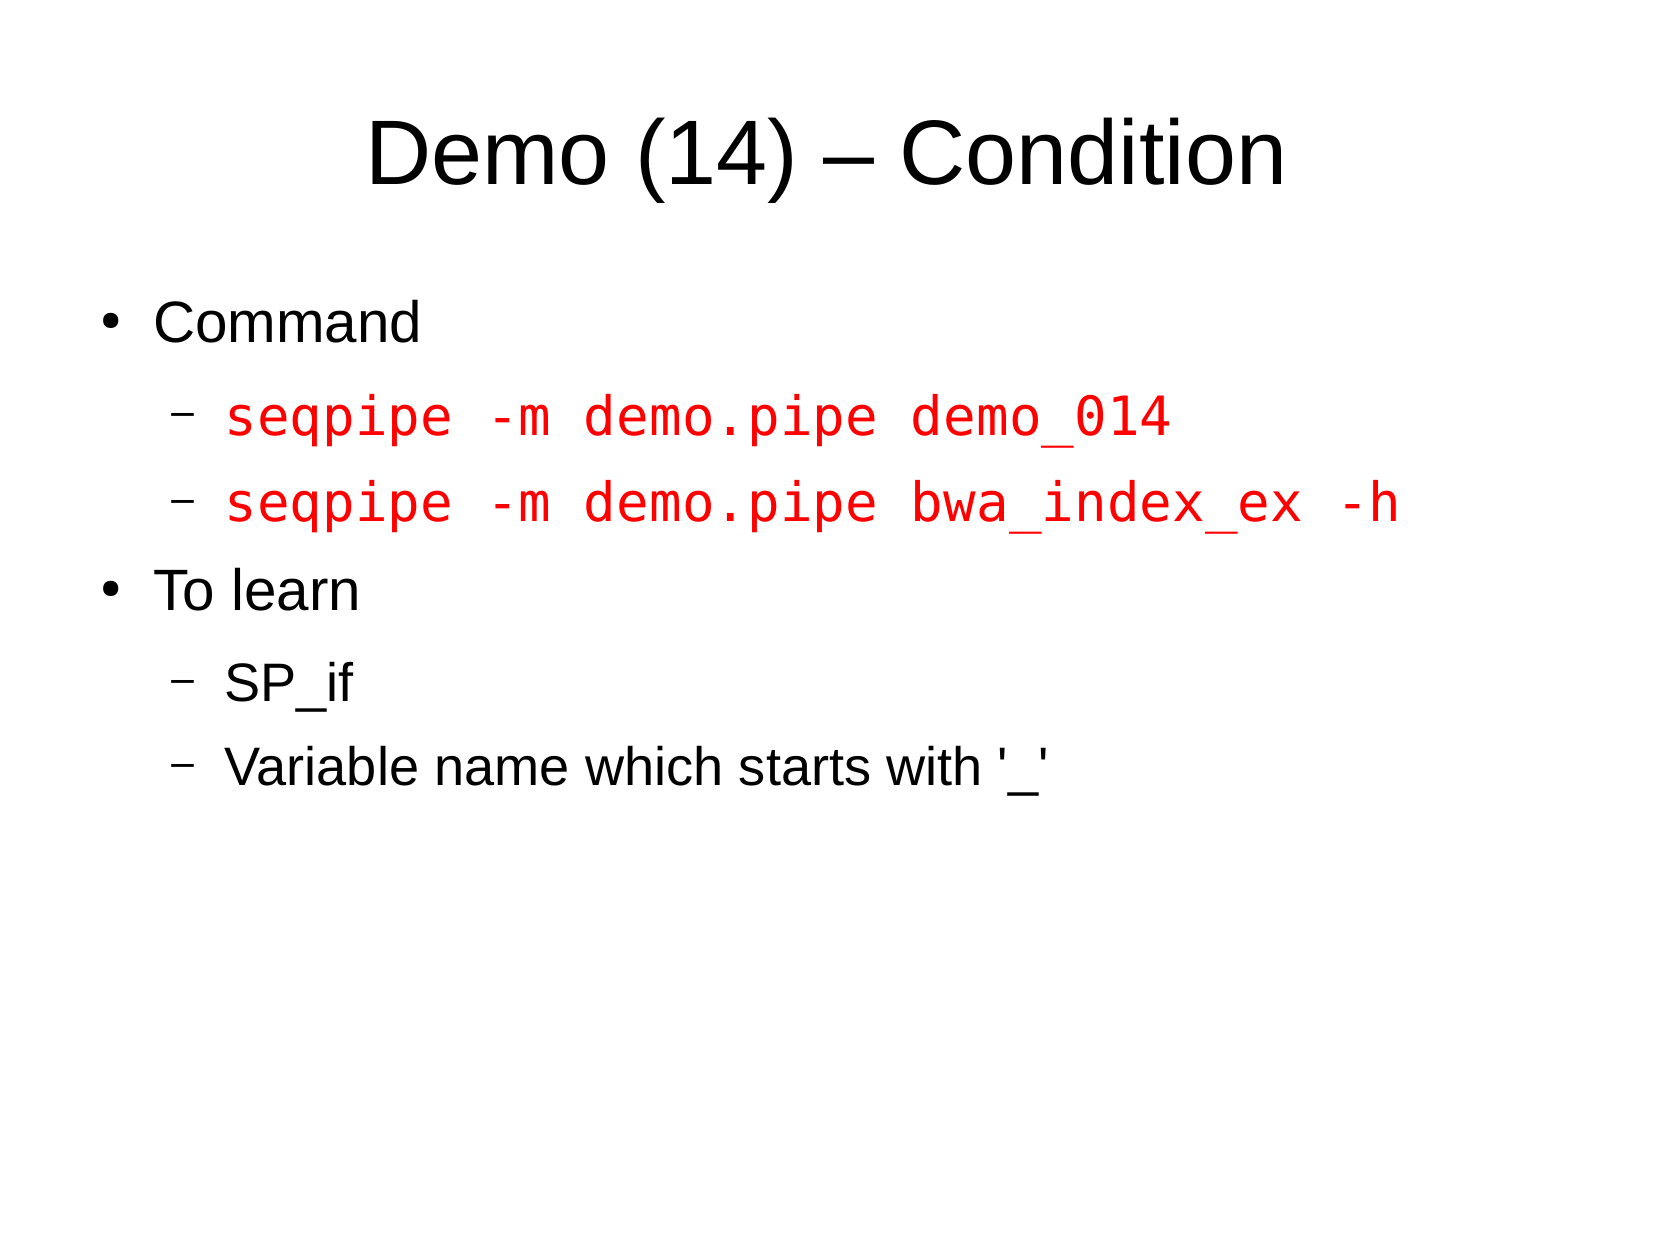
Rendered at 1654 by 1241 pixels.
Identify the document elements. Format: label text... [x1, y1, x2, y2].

list Command seqpipe -m demo.pipe demo_014 seqpipe -m demo.pipe bwa_index_ex -h To learn SP_if Variable name which starts with '_' [82, 290, 1538, 1051]
title Demo (14) – Condition [82, 49, 1571, 257]
